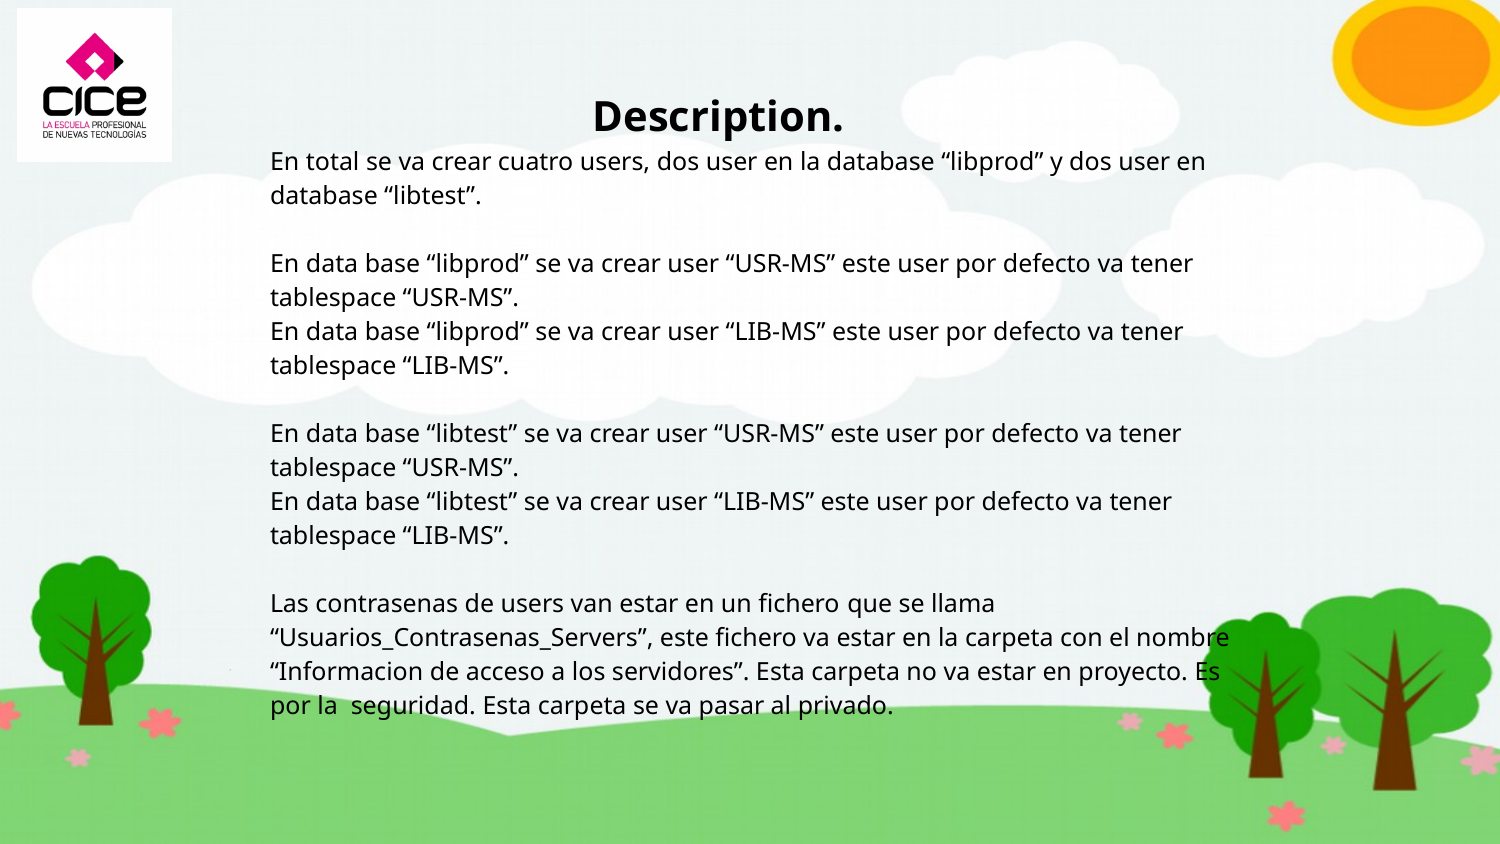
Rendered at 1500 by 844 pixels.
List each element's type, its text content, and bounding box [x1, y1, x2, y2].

picture [0, 0, 1500, 844]
title Description. En total se va crear cuatro users, dos user en la database “libprod” y dos user en database “libtest”. En data base “libprod” se va crear user “USR-MS” este user por defecto va tener tablespace “USR-MS”. En data base “libprod” se va crear user “LIB-MS” este user por defecto va tener tablespace “LIB-MS”. En data base “libtest” se va crear user “USR-MS” este user por defecto va tener tablespace “USR-MS”. En data base “libtest” se va crear user “LIB-MS” este user por defecto va tener tablespace “LIB-MS”. Las contrasenas de users van estar en un fichero que se llama “Usuarios_Contrasenas_Servers”, este fichero va estar en la carpeta con el nombre “Informacion de acceso a los servidores”. Esta carpeta no va estar en proyecto. Es por la seguridad. Esta carpeta se va pasar al privado. [270, 133, 1246, 676]
